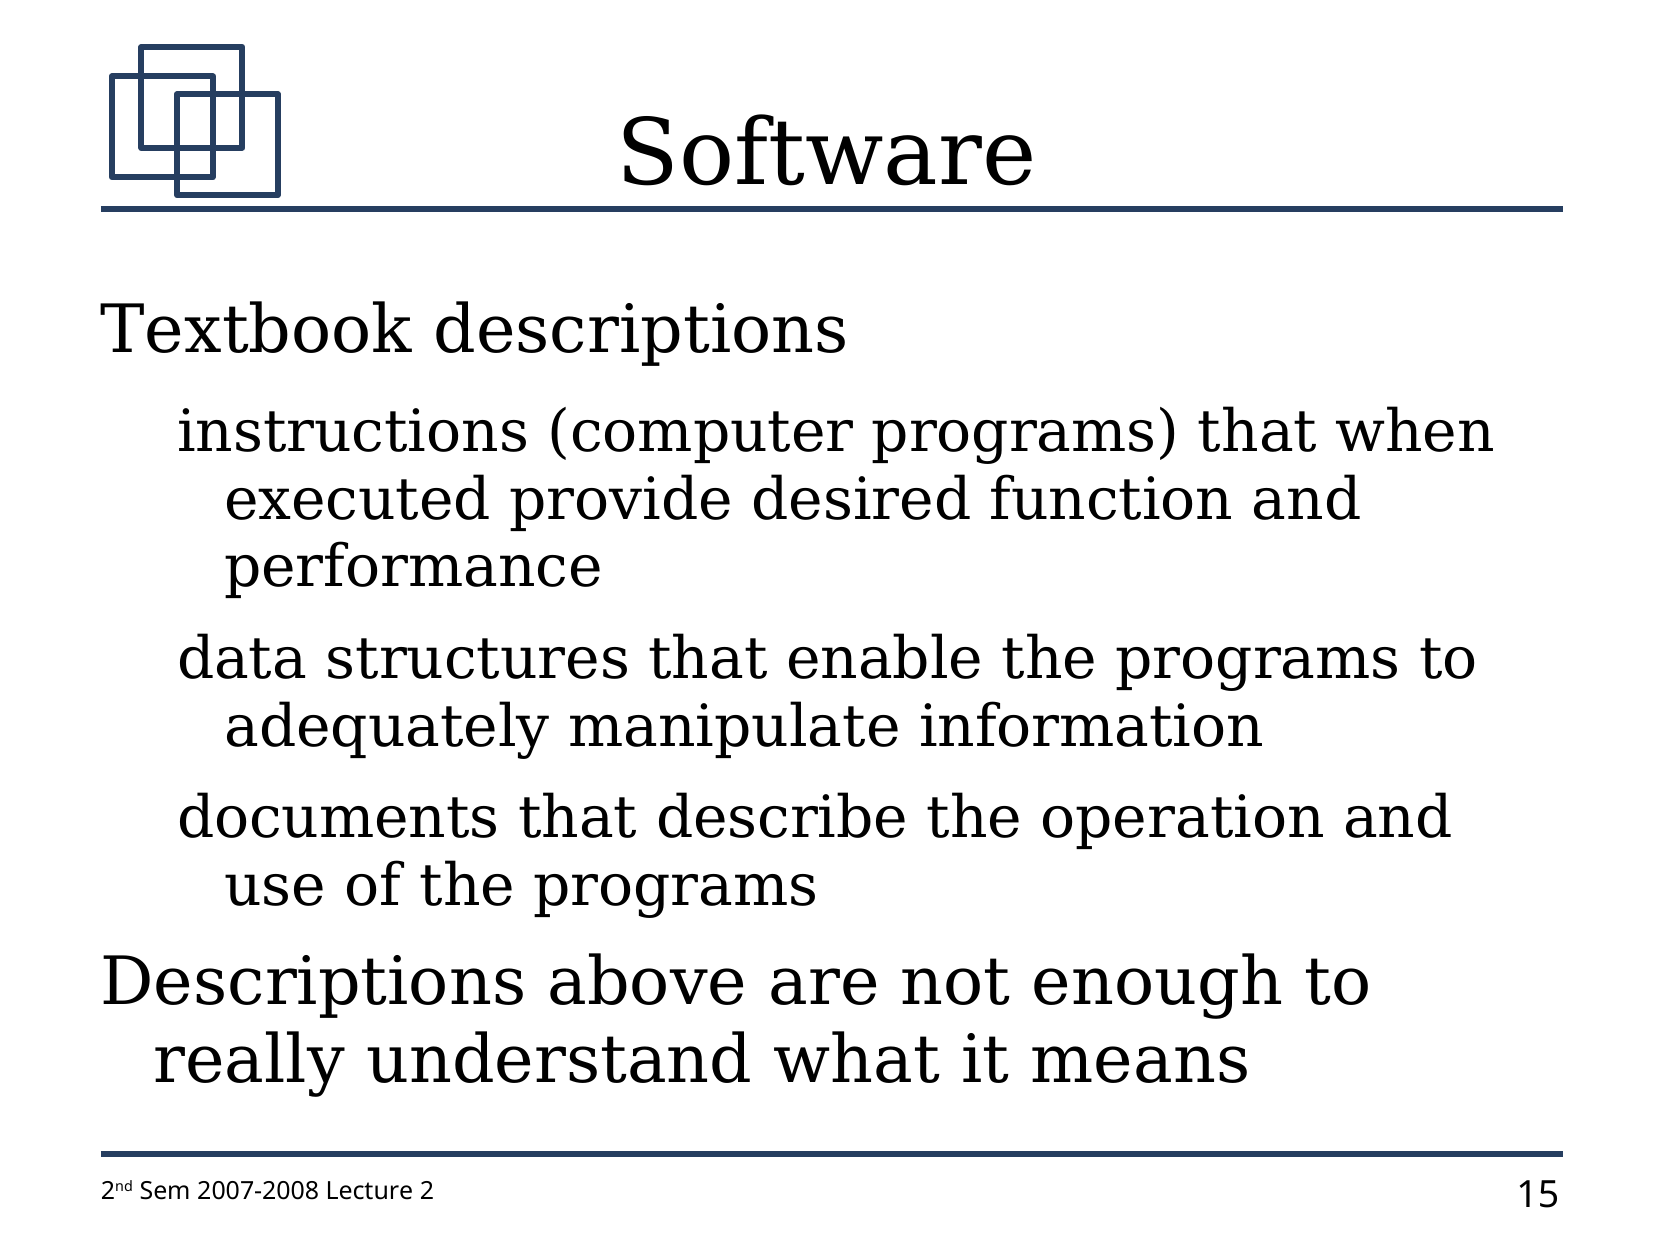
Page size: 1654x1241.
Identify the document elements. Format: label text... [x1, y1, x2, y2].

title Software [82, 49, 1571, 257]
list Textbook descriptions instructions (computer programs) that when executed provide desired function and performance data structures that enable the programs to adequately manipulate information documents that describe the operation and use of the programs Descriptions above are not enough to really understand what it means [82, 290, 1571, 1109]
